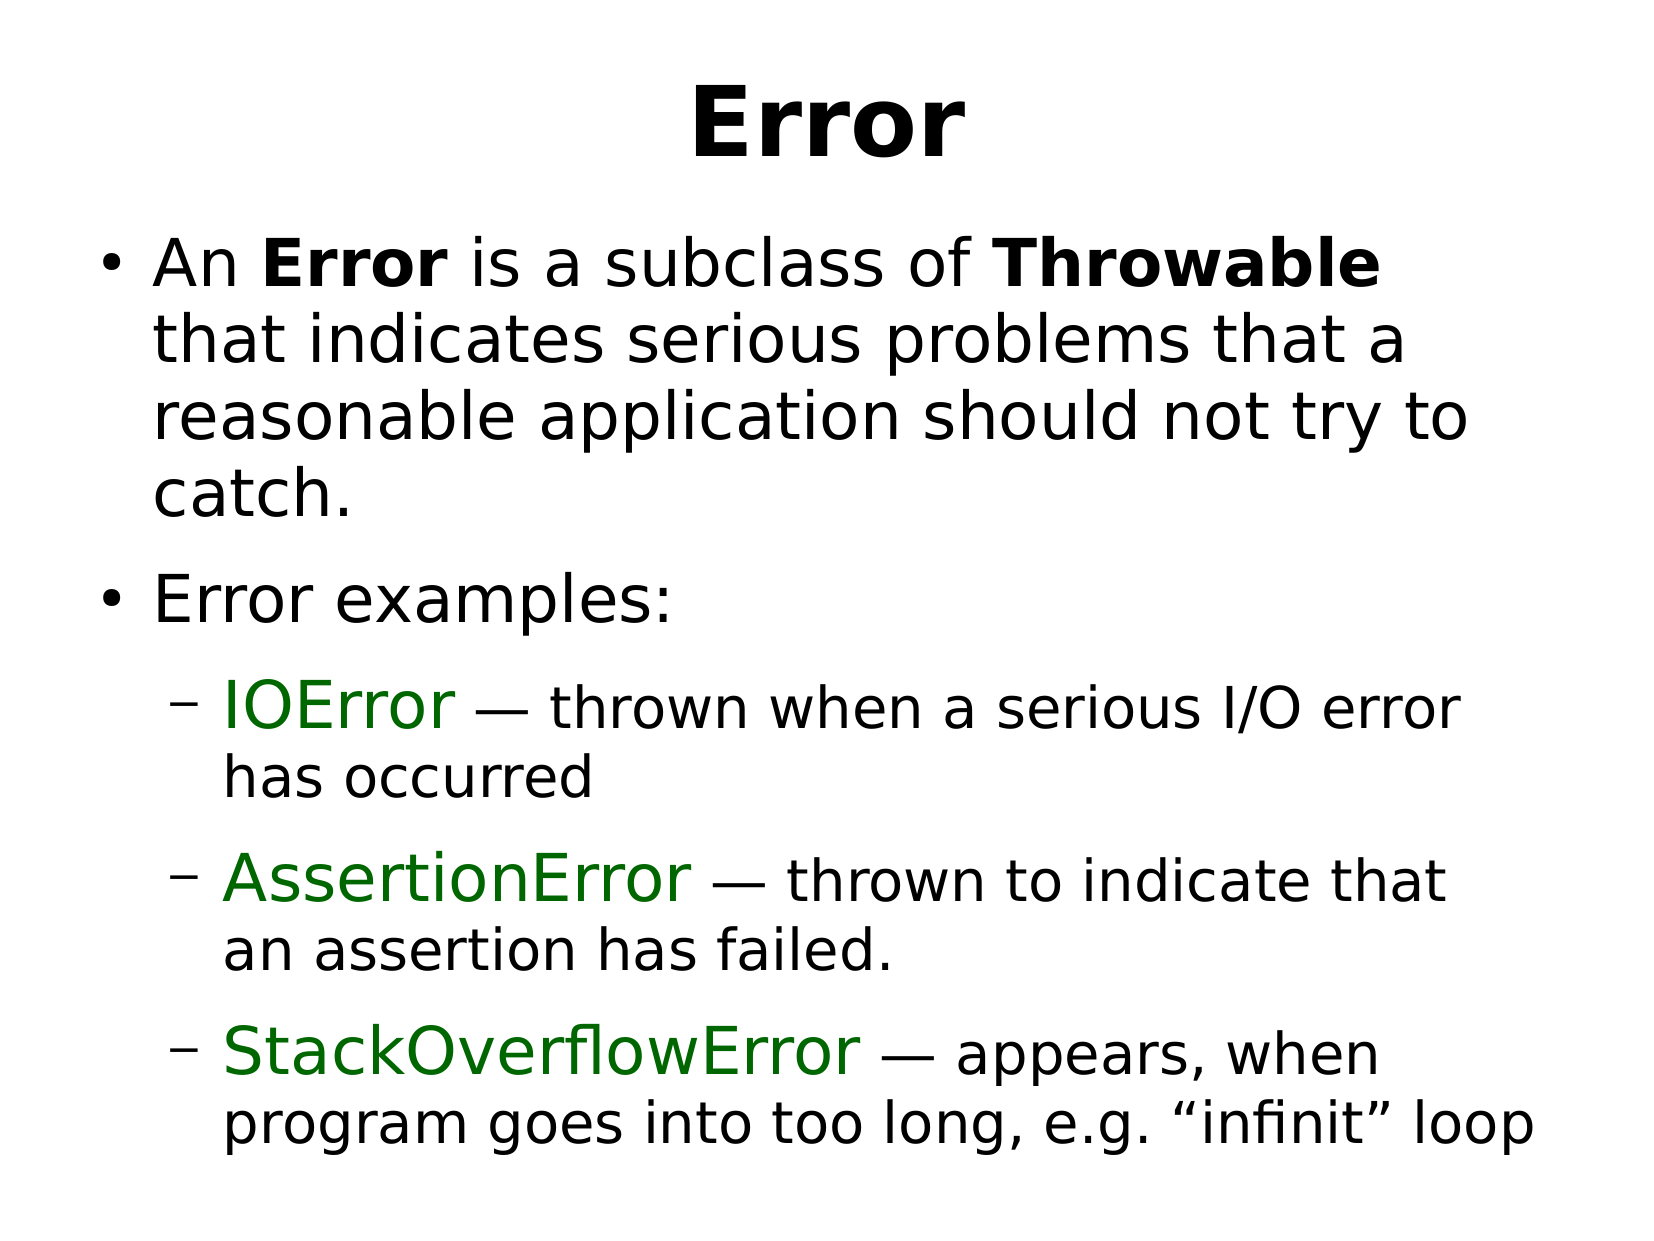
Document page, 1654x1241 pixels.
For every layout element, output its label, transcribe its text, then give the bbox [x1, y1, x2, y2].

title Error [82, 49, 1571, 196]
list An Error is a subclass of Throwable that indicates serious problems that a reasonable application should not try to catch. Error examples: IOError — thrown when a serious I/O error has occurred AssertionError — thrown to indicate that an assertion has failed. StackOverflowError — appears, when program goes into too long, e.g. “infinit” loop [82, 225, 1538, 1186]
